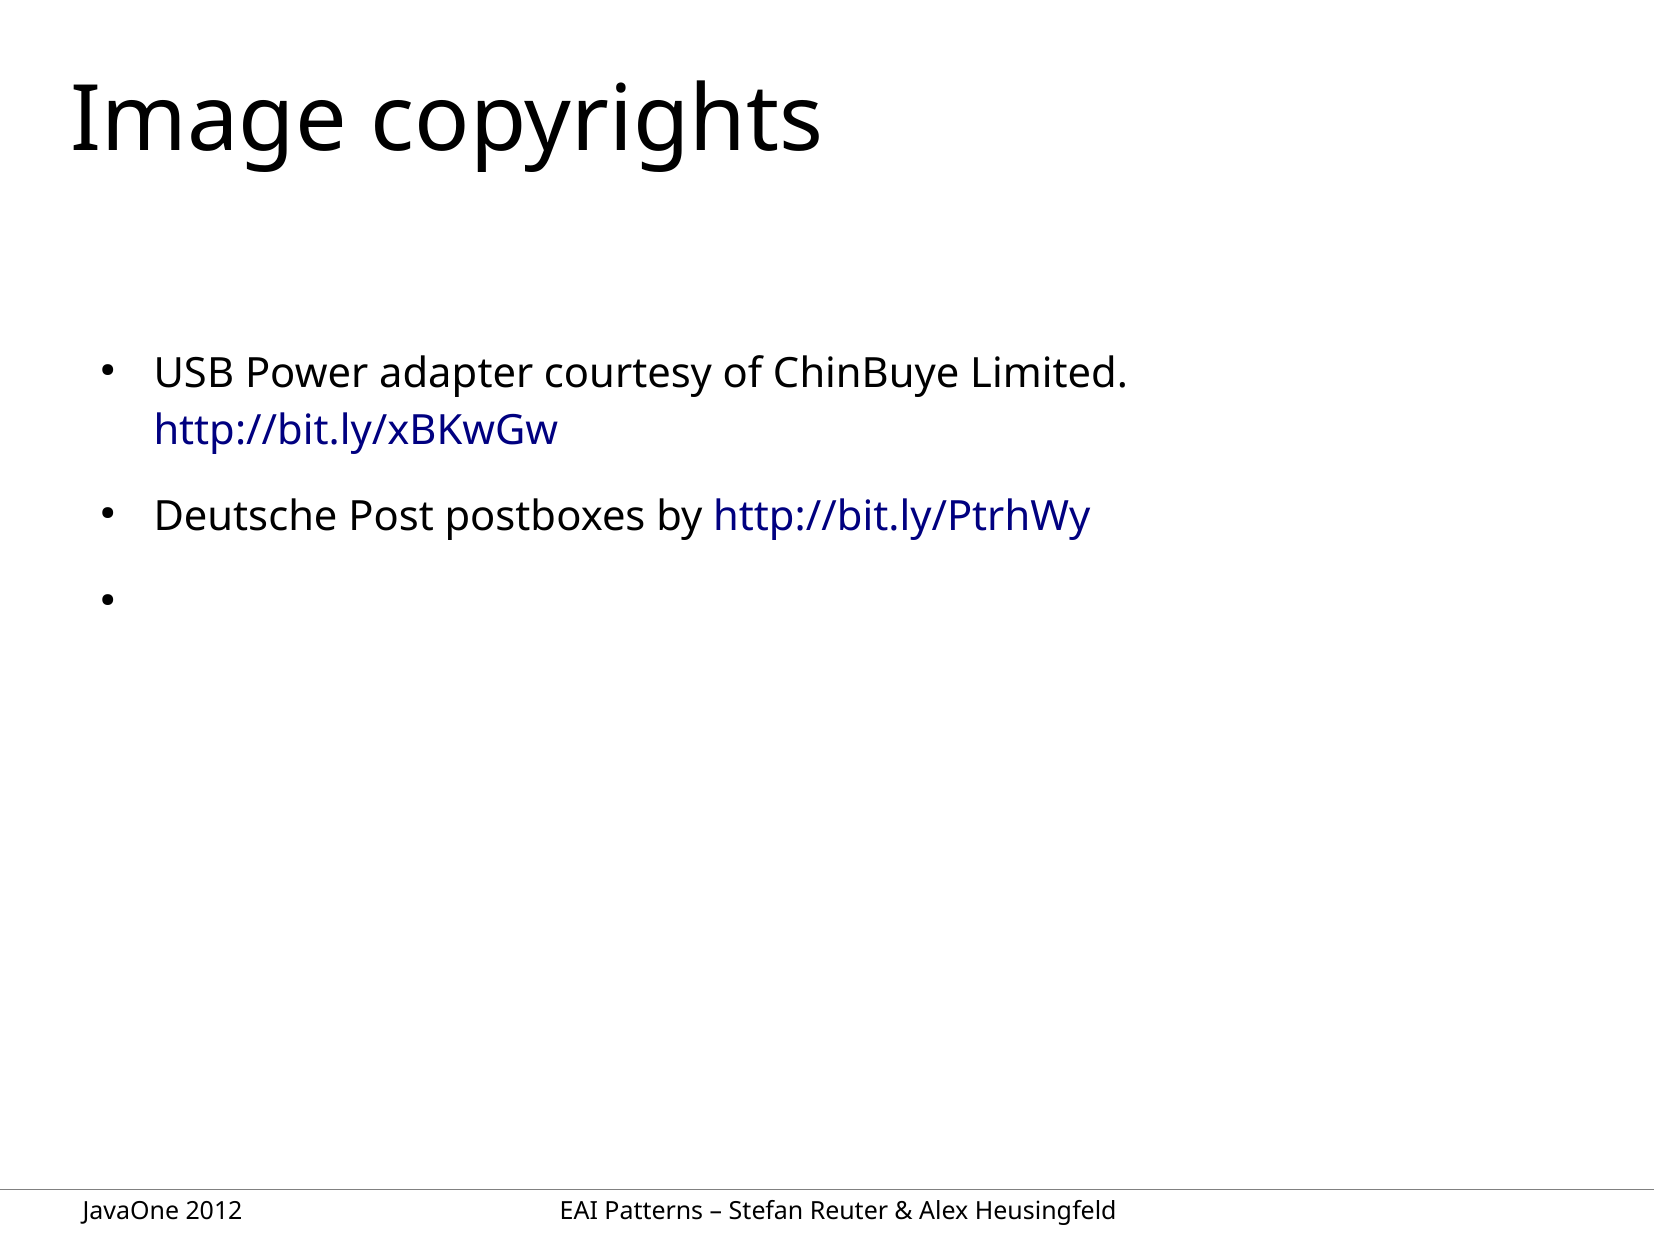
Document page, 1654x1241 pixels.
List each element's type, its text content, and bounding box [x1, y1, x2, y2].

list USB Power adapter courtesy of ChinBuye Limited. http://bit.ly/xBKwGw Deutsche Post postboxes by http://bit.ly/PtrhWy [82, 342, 1538, 1010]
title Image copyrights [70, 23, 1583, 208]
